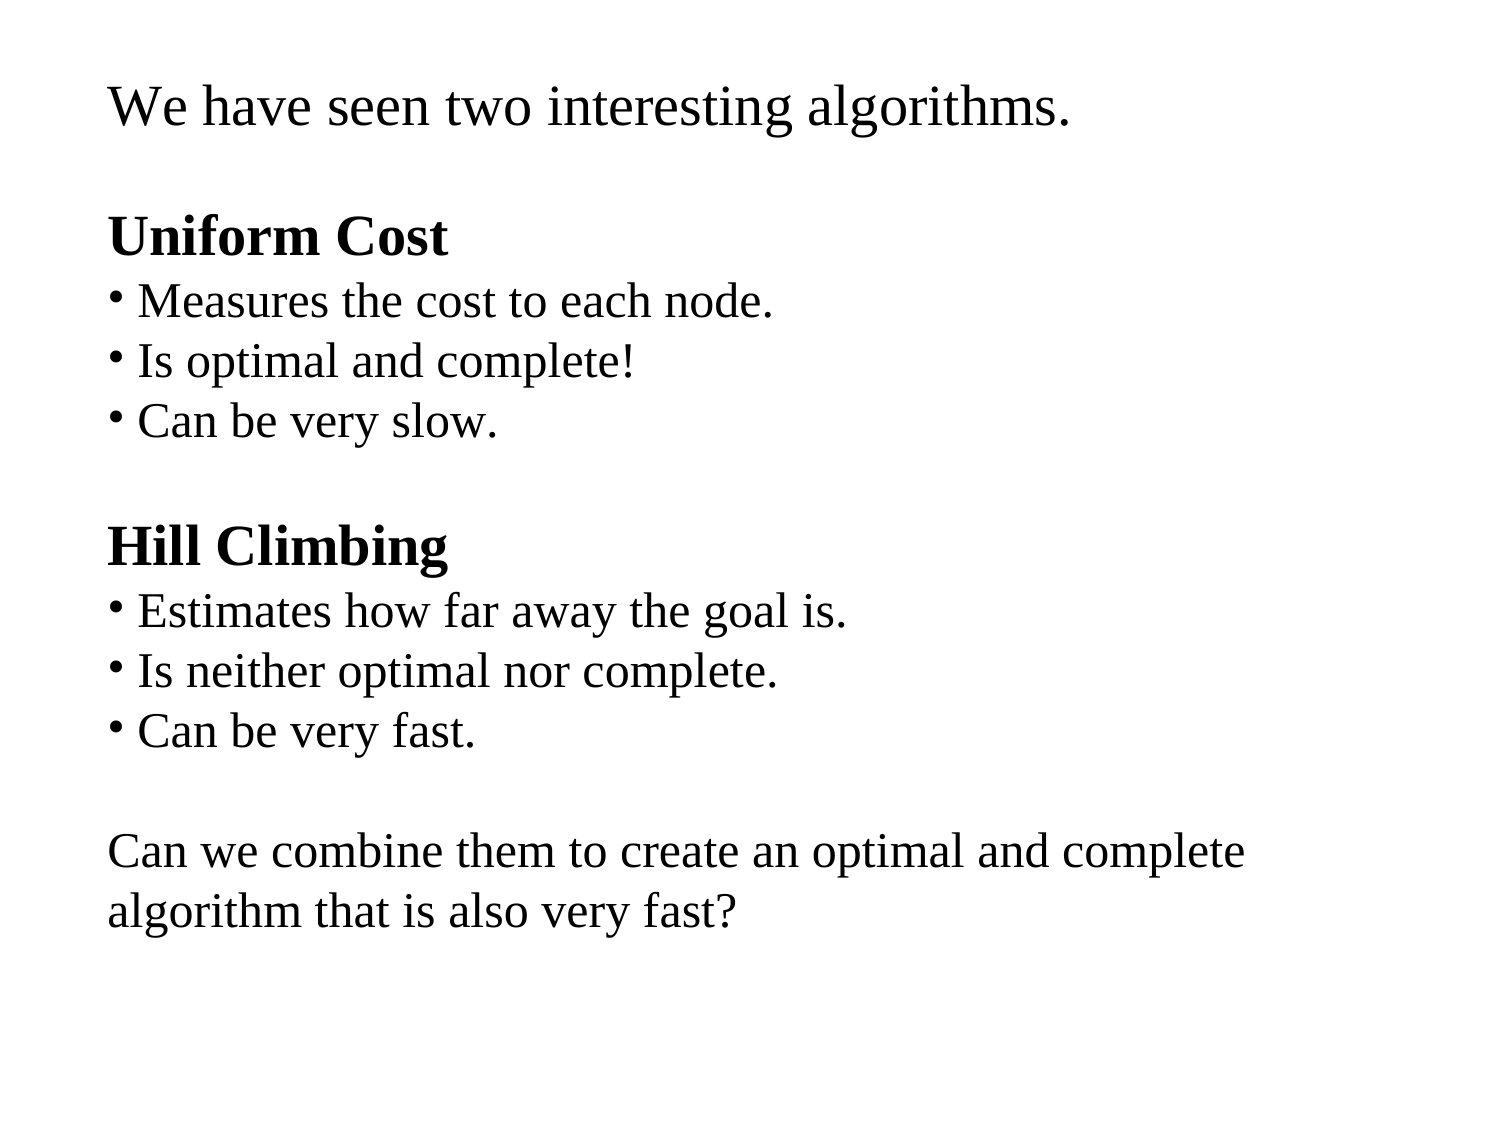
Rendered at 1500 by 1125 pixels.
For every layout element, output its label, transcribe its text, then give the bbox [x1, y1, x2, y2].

text_box We have seen two interesting algorithms. Uniform Cost Measures the cost to each node. Is optimal and complete! Can be very slow. Hill Climbing Estimates how far away the goal is. Is neither optimal nor complete. Can be very fast. Can we combine them to create an optimal and complete algorithm that is also very fast? [92, 59, 1419, 1005]
